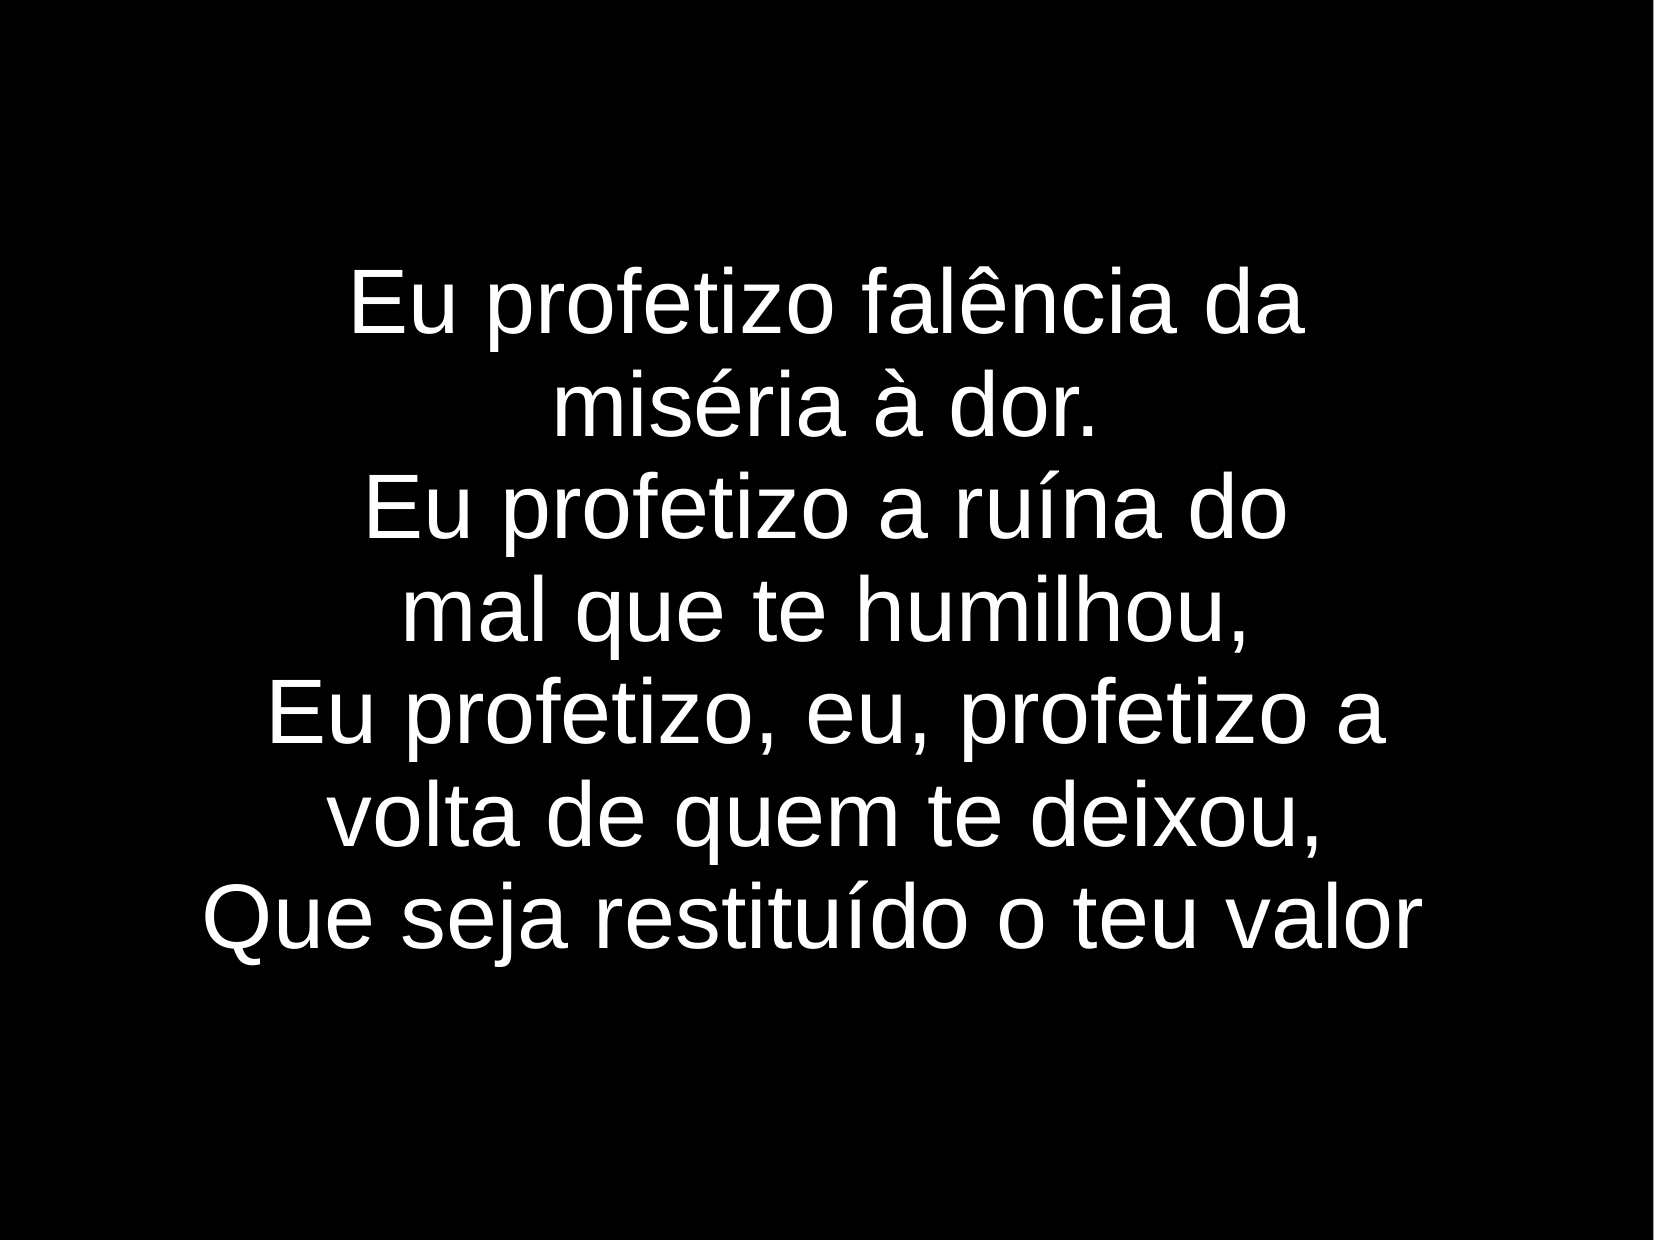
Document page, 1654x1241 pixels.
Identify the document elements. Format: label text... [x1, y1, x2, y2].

subtitle Eu profetizo falência da miséria à dor. Eu profetizo a ruína do mal que te humilhou, Eu profetizo, eu, profetizo a volta de quem te deixou, Que seja restituído o teu valor [82, 49, 1571, 1170]
